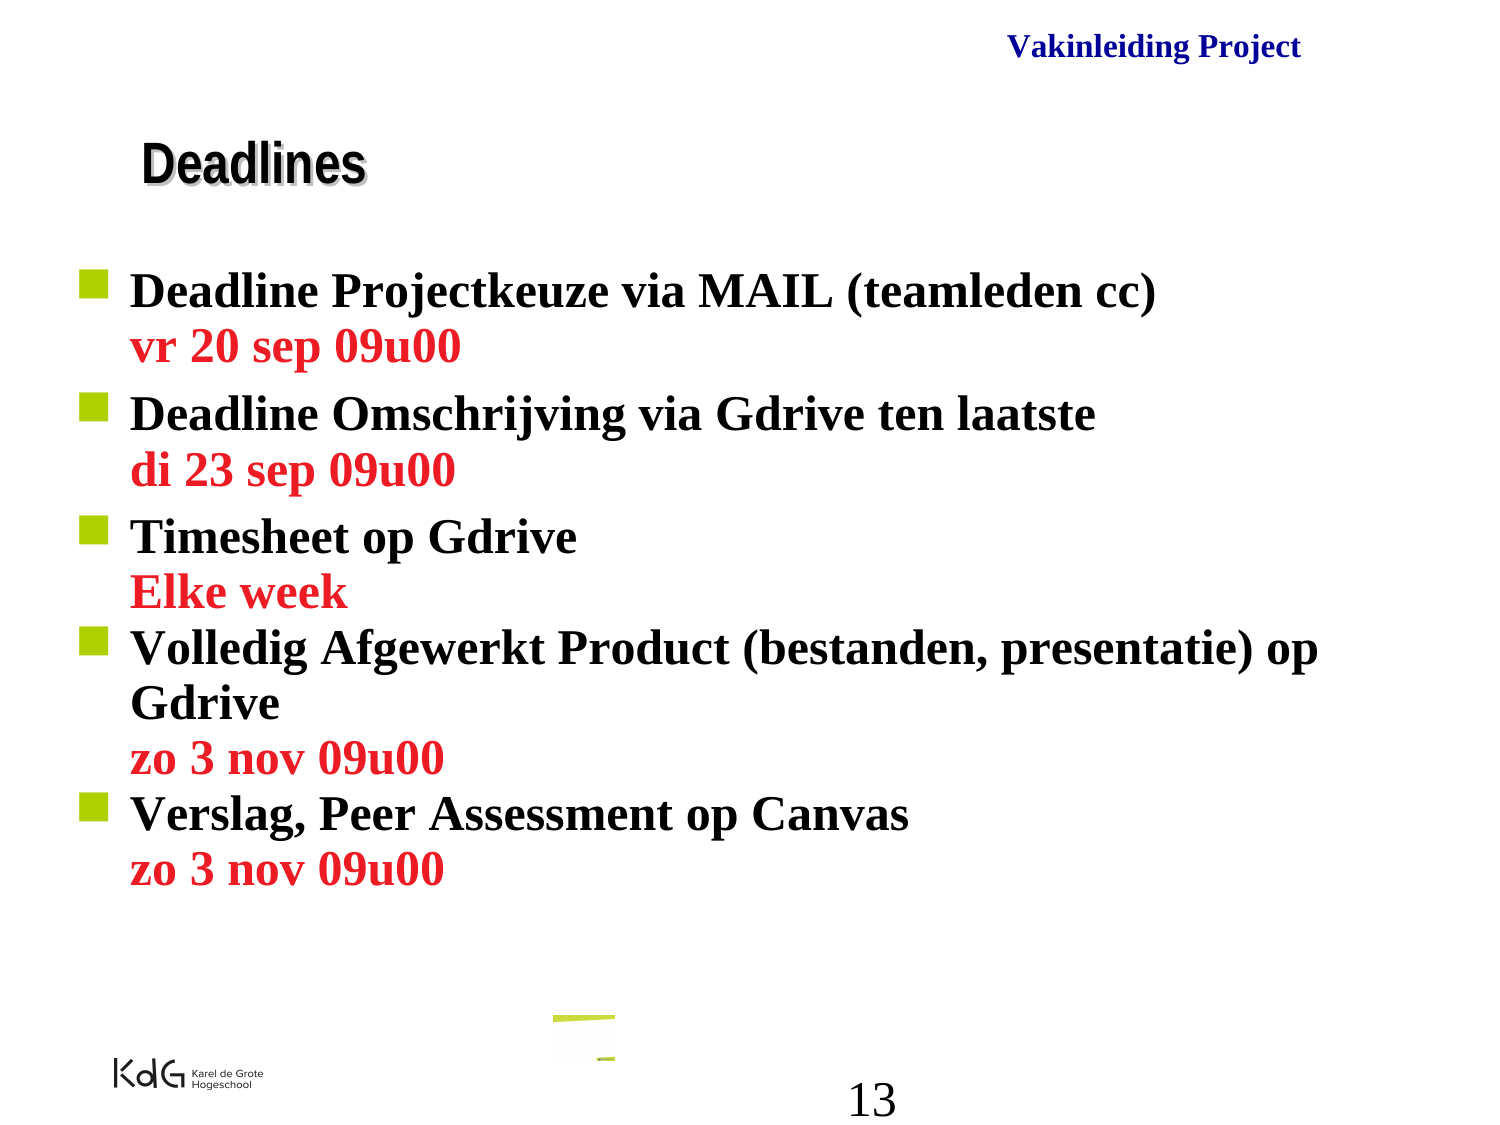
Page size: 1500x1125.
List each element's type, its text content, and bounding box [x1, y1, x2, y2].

list Deadline Projectkeuze via MAIL (teamleden cc) vr 20 sep 09u00 Deadline Omschrijving via Gdrive ten laatste di 23 sep 09u00 Timesheet op Gdrive Elke week Volledig Afgewerkt Product (bestanden, presentatie) op Gdrive zo 3 nov 09u00 Verslag, Peer Assessment op Canvas zo 3 nov 09u00 [75, 263, 1425, 1006]
title Deadlines [141, 72, 1447, 253]
picture [553, 1015, 615, 1061]
picture [114, 1058, 263, 1090]
